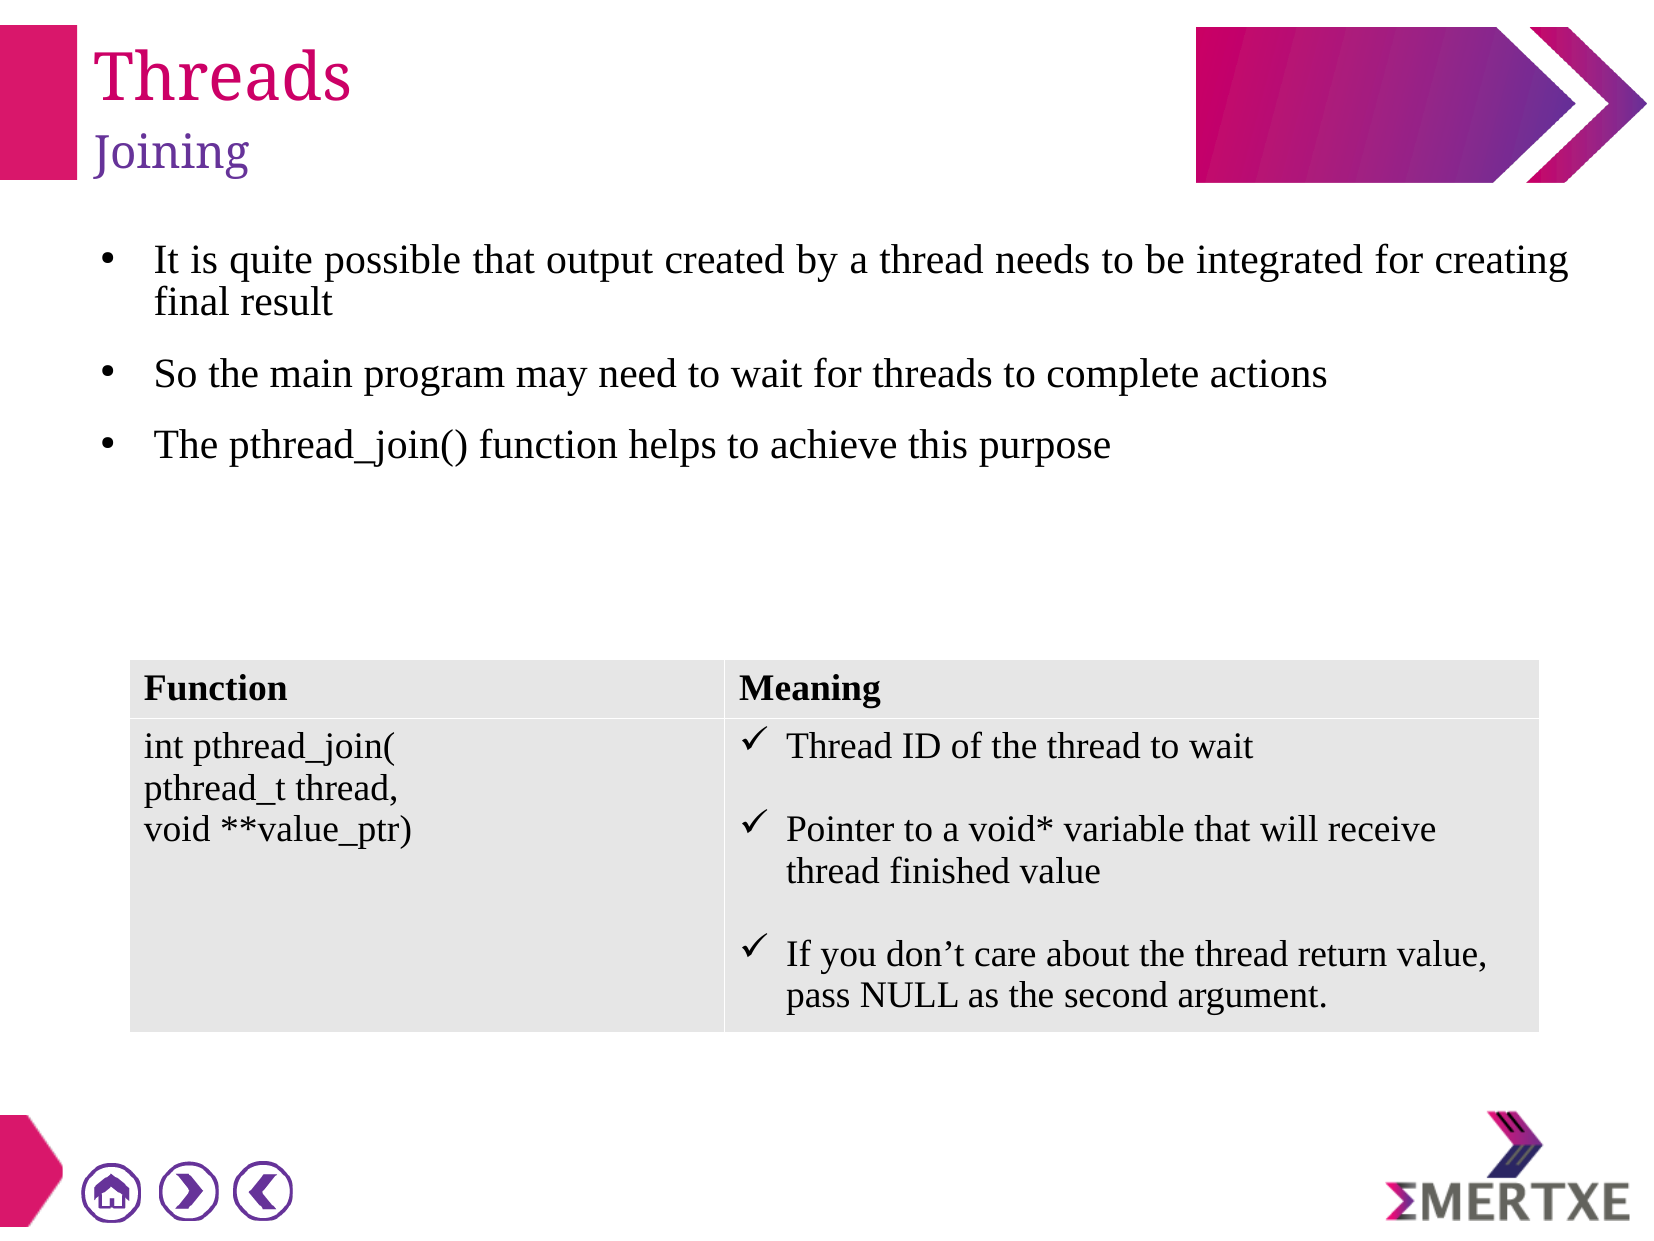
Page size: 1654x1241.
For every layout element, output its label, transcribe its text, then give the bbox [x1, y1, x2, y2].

table_cell Thread ID of the thread to wait Pointer to a void* variable that will receive thread finished value If you don’t care about the thread return value, pass NULL as the second argument. [725, 719, 1539, 1032]
picture [1385, 1107, 1631, 1221]
picture [233, 1161, 293, 1221]
list It is quite possible that output created by a thread needs to be integrated for creating final result So the main program may need to wait for threads to complete actions The pthread_join() function helps to achieve this purpose [82, 240, 1571, 1094]
table_header Function [130, 660, 724, 718]
picture [81, 1163, 141, 1223]
picture [159, 1161, 219, 1221]
title Threads Joining [93, 2, 1571, 210]
table_cell int pthread_join( pthread_t thread, void **value_ptr) [130, 719, 724, 1032]
picture [1571, 27, 1647, 183]
table_header Meaning [725, 660, 1539, 718]
